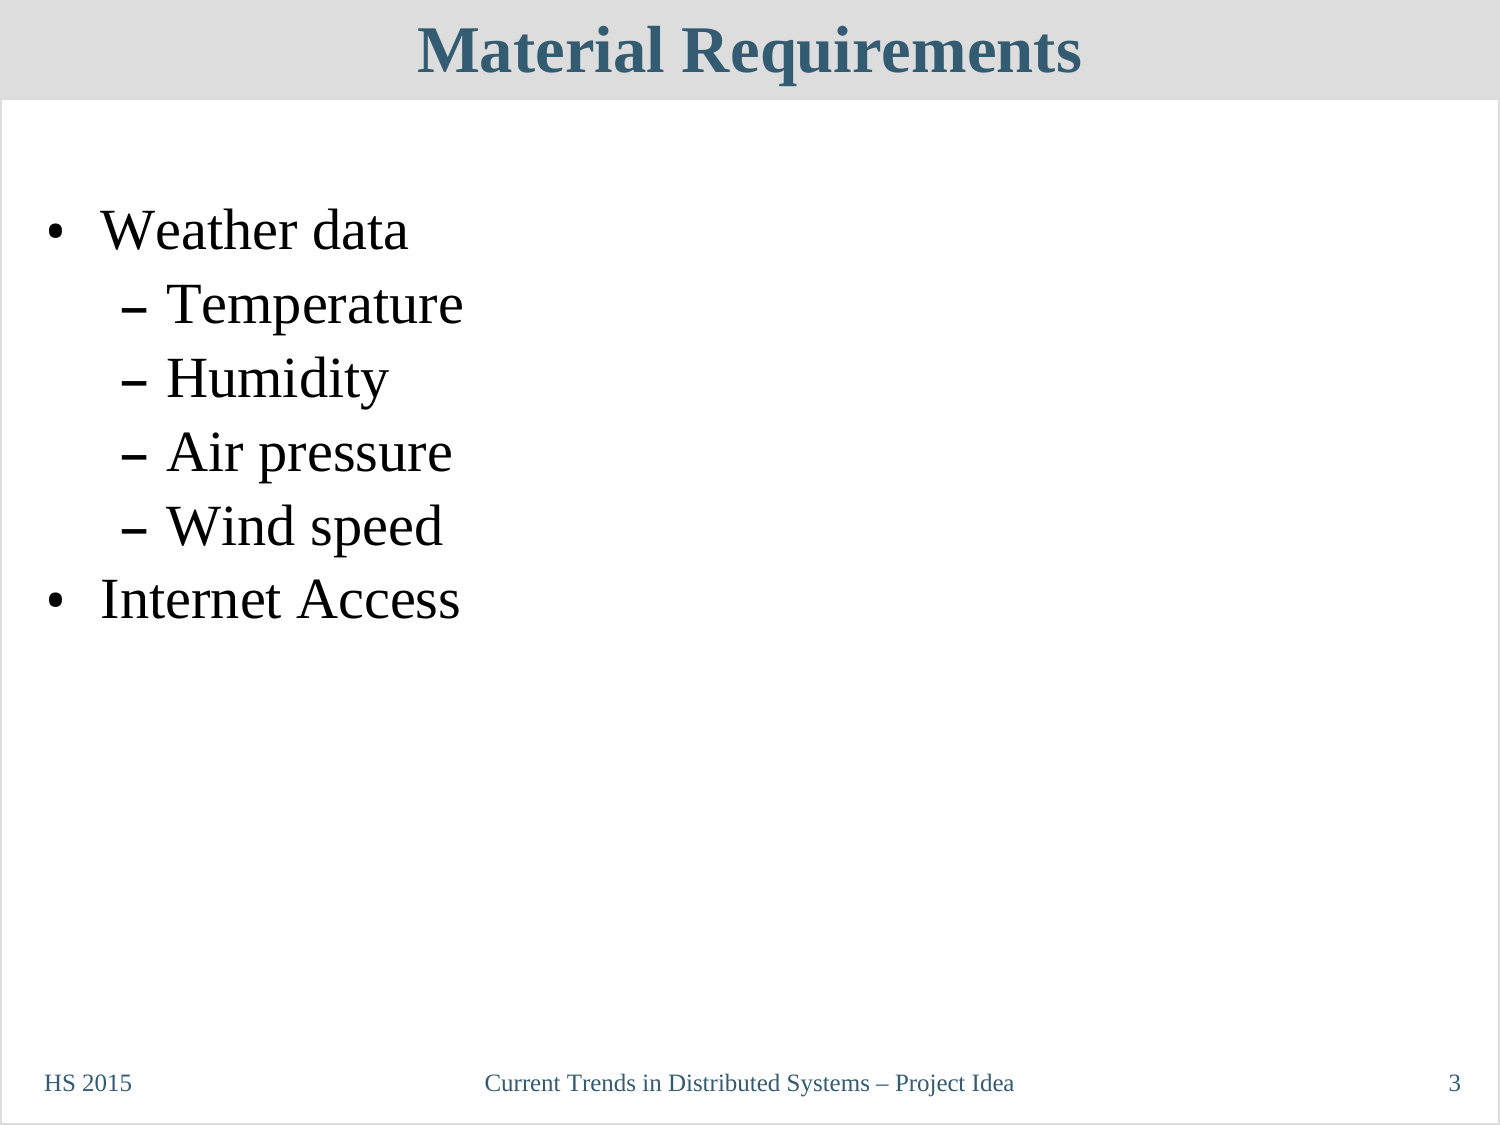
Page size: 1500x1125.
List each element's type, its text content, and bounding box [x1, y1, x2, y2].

text_box <Nummer> [1375, 1058, 1477, 1097]
title Material Requirements [0, 0, 1500, 100]
text_box Current Trends in Distributed Systems – Project Idea [300, 1058, 1201, 1107]
list Weather data Temperature Humidity Air pressure Wind speed Internet Access [29, 157, 1447, 753]
text_box HS 2015 [29, 1058, 195, 1097]
